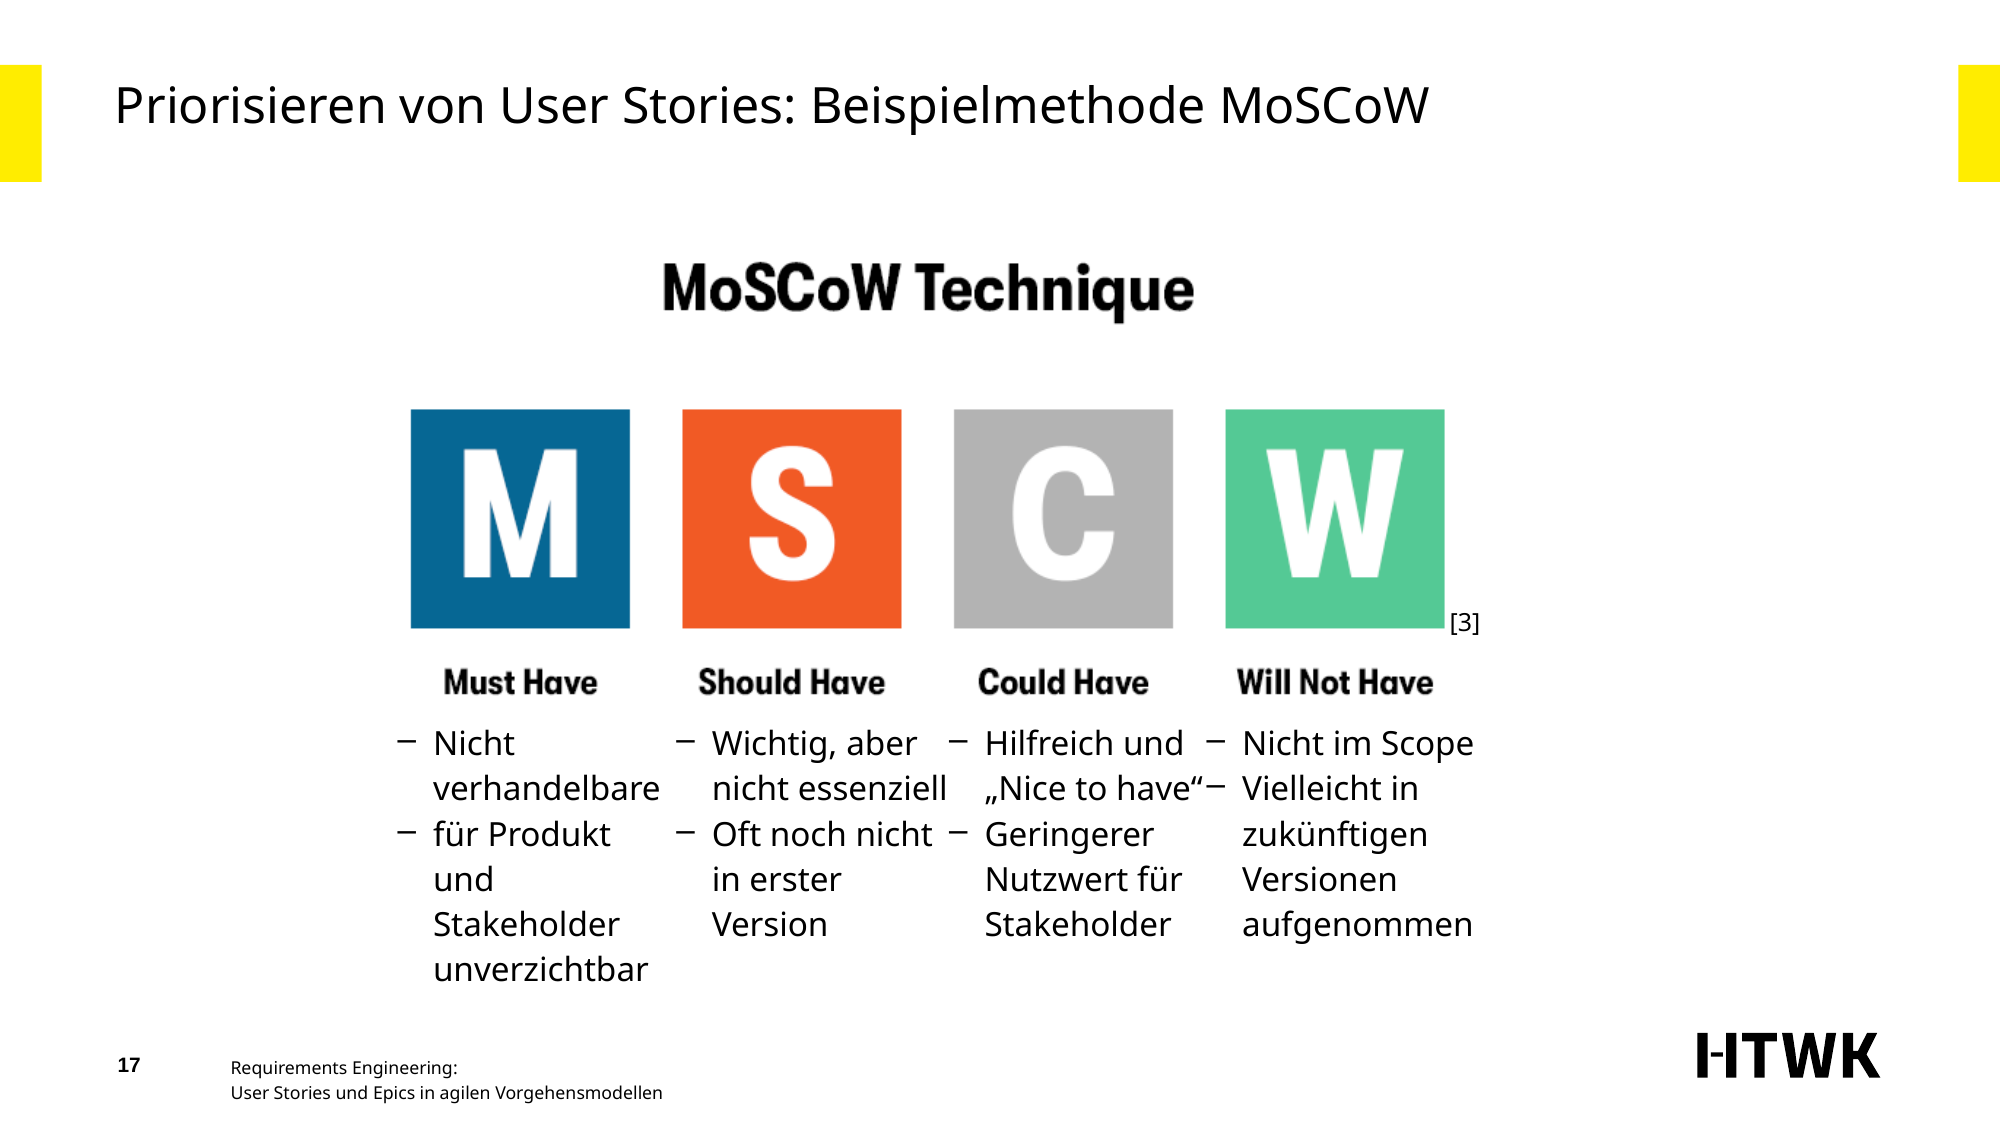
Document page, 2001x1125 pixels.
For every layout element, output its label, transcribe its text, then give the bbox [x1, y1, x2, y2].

text_box Nicht im Scope Vielleicht in zukünftigen Versionen aufgenommen [1191, 712, 1494, 964]
text_box Wichtig, aber nicht essenziell Oft noch nicht in erster Version [661, 712, 934, 950]
text_box Nicht verhandelbare für Produkt und Stakeholder unverzichtbar [382, 712, 685, 964]
picture [344, 214, 1512, 725]
text_box [3] [1434, 597, 1512, 668]
text_box Hilfreich und „Nice to have“ Geringerer Nutzwert für Stakeholder [934, 712, 1191, 964]
title Priorisieren von User Stories: Beispielmethode MoSCoW [115, 68, 1880, 186]
